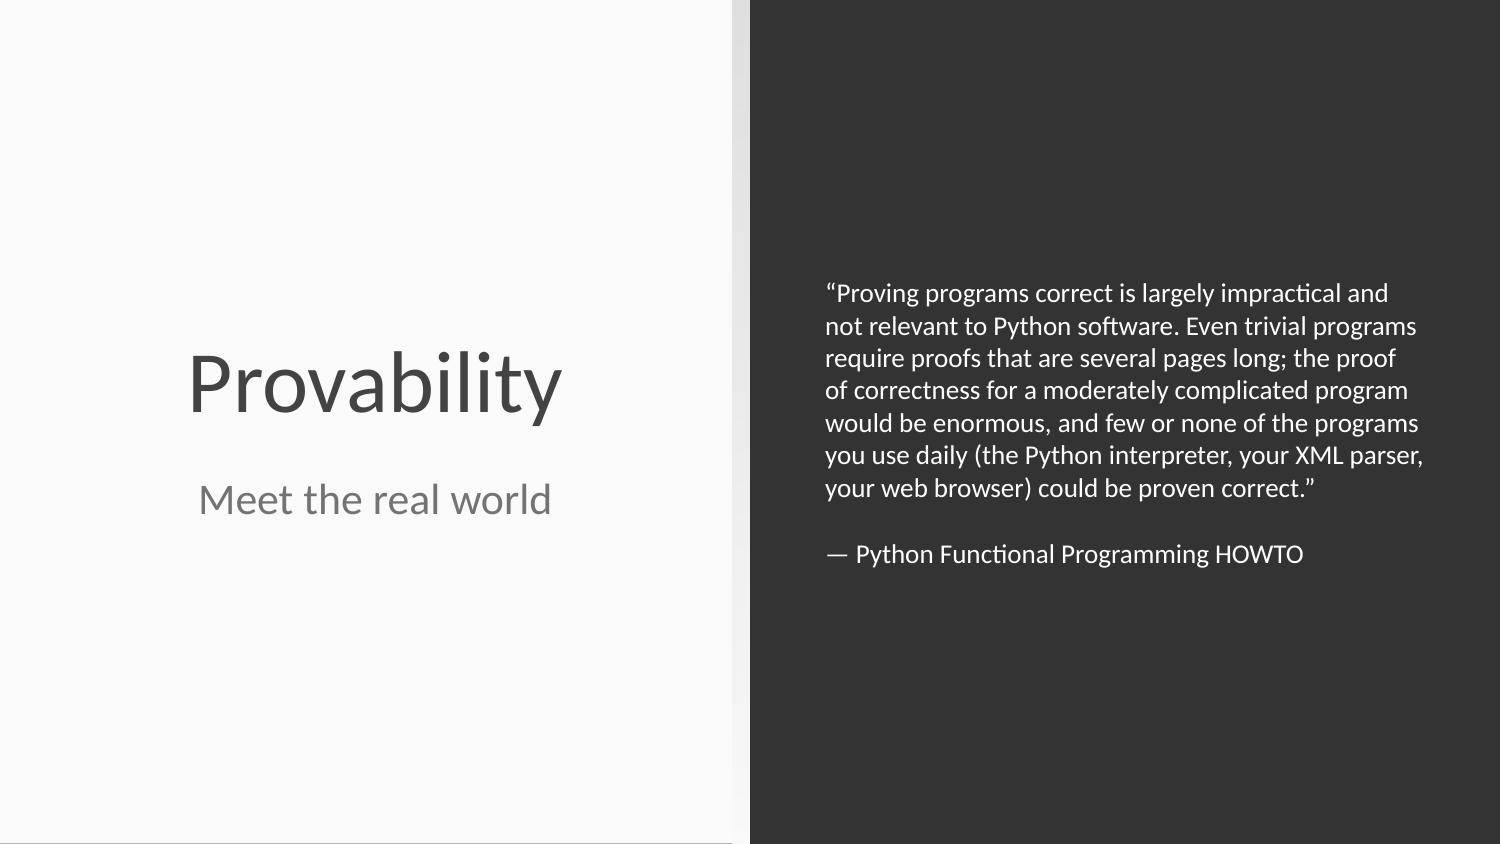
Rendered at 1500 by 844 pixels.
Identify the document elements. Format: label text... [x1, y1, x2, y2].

list “Proving programs correct is largely impractical and not relevant to Python software. Even trivial programs require proofs that are several pages long; the proof of correctness for a moderately complicated program would be enormous, and few or none of the programs you use daily (the Python interpreter, your XML parser, your web browser) could be proven correct.” — Python Functional Programming HOWTO [810, 118, 1440, 725]
subtitle Meet the real world [43, 455, 708, 659]
title Provability [43, 202, 708, 446]
